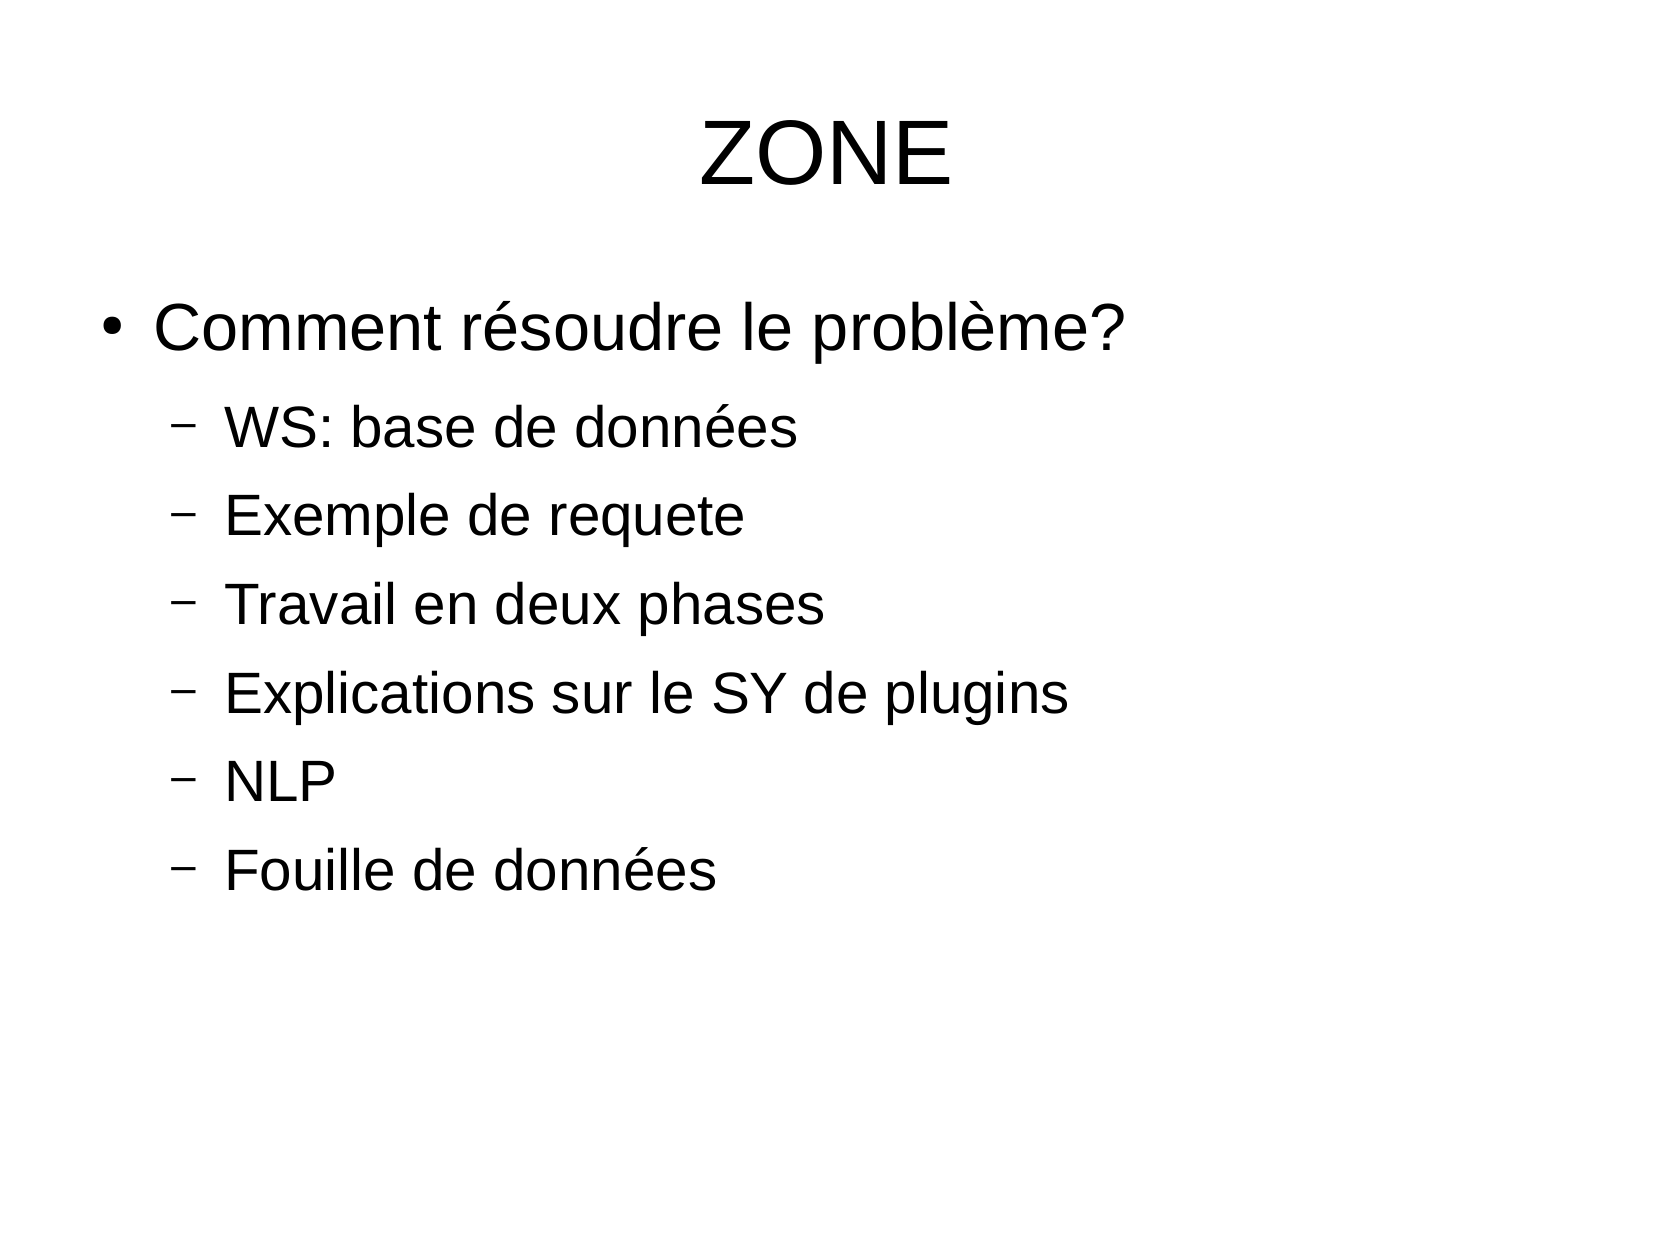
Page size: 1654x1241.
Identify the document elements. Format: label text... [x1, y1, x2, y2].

title ZONE [82, 49, 1571, 257]
list Comment résoudre le problème? WS: base de données Exemple de requete Travail en deux phases Explications sur le SY de plugins NLP Fouille de données [82, 290, 1538, 1010]
